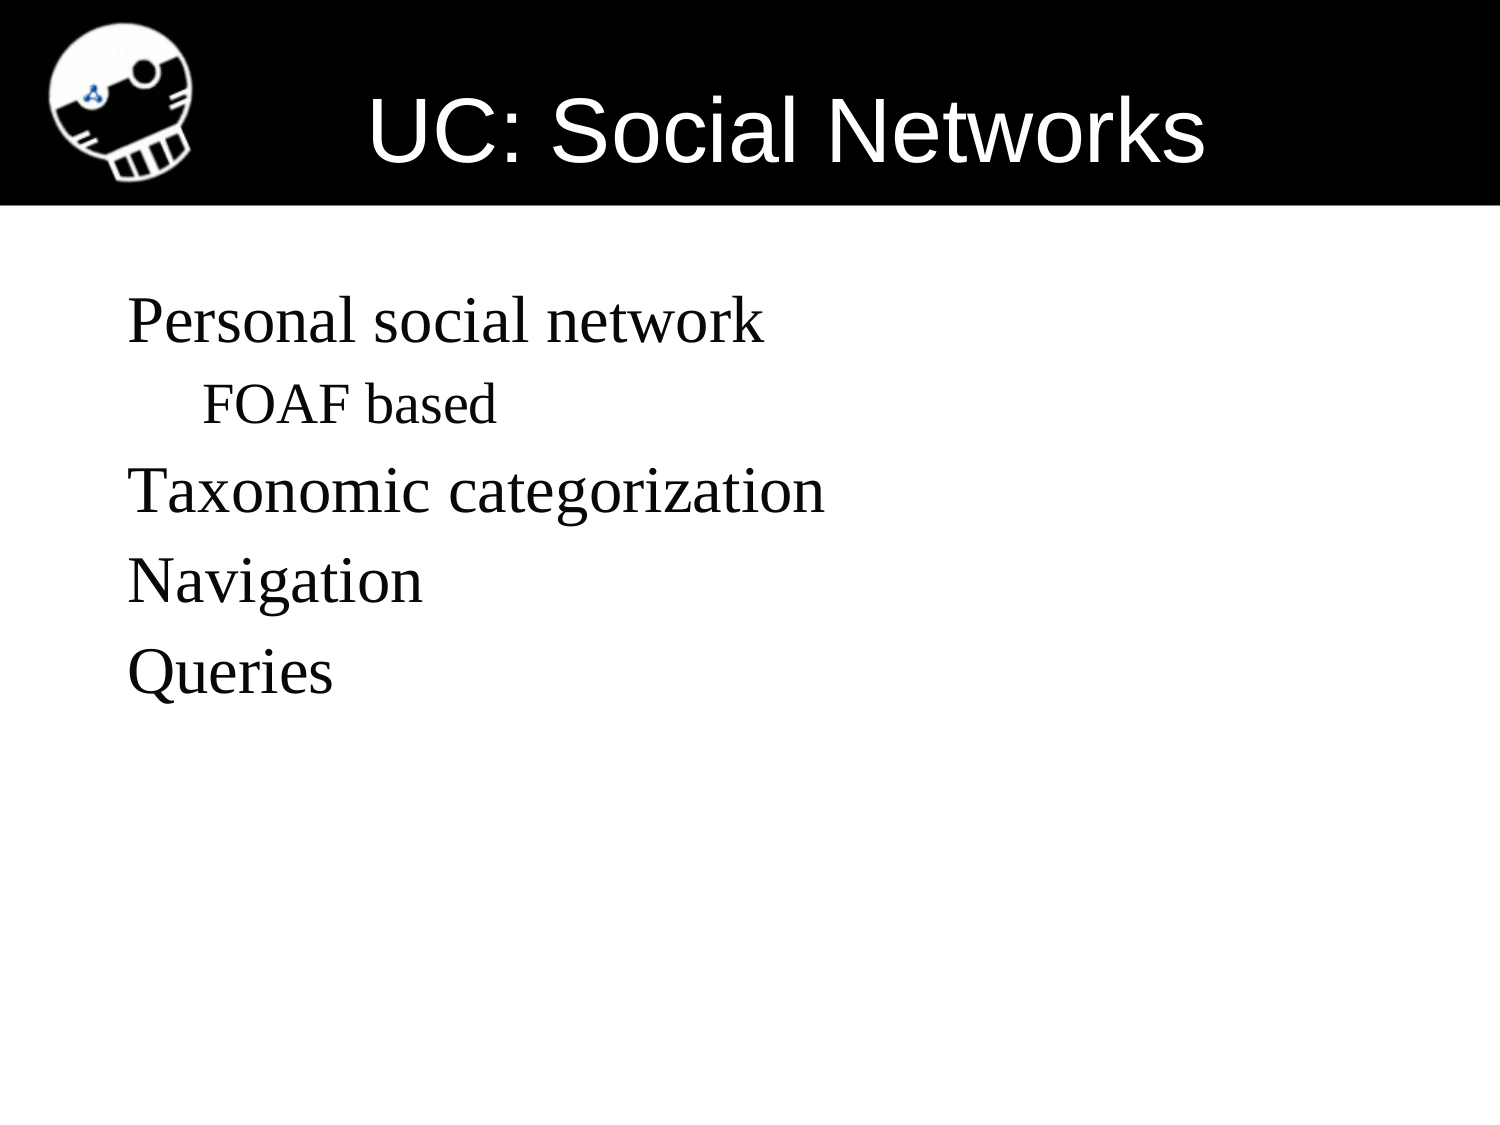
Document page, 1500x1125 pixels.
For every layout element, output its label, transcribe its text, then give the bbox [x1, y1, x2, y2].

list Personal social network FOAF based Taxonomic categorization Navigation Queries [112, 275, 1388, 1001]
title UC: Social Networks [150, 37, 1426, 225]
picture [0, 0, 1500, 1125]
